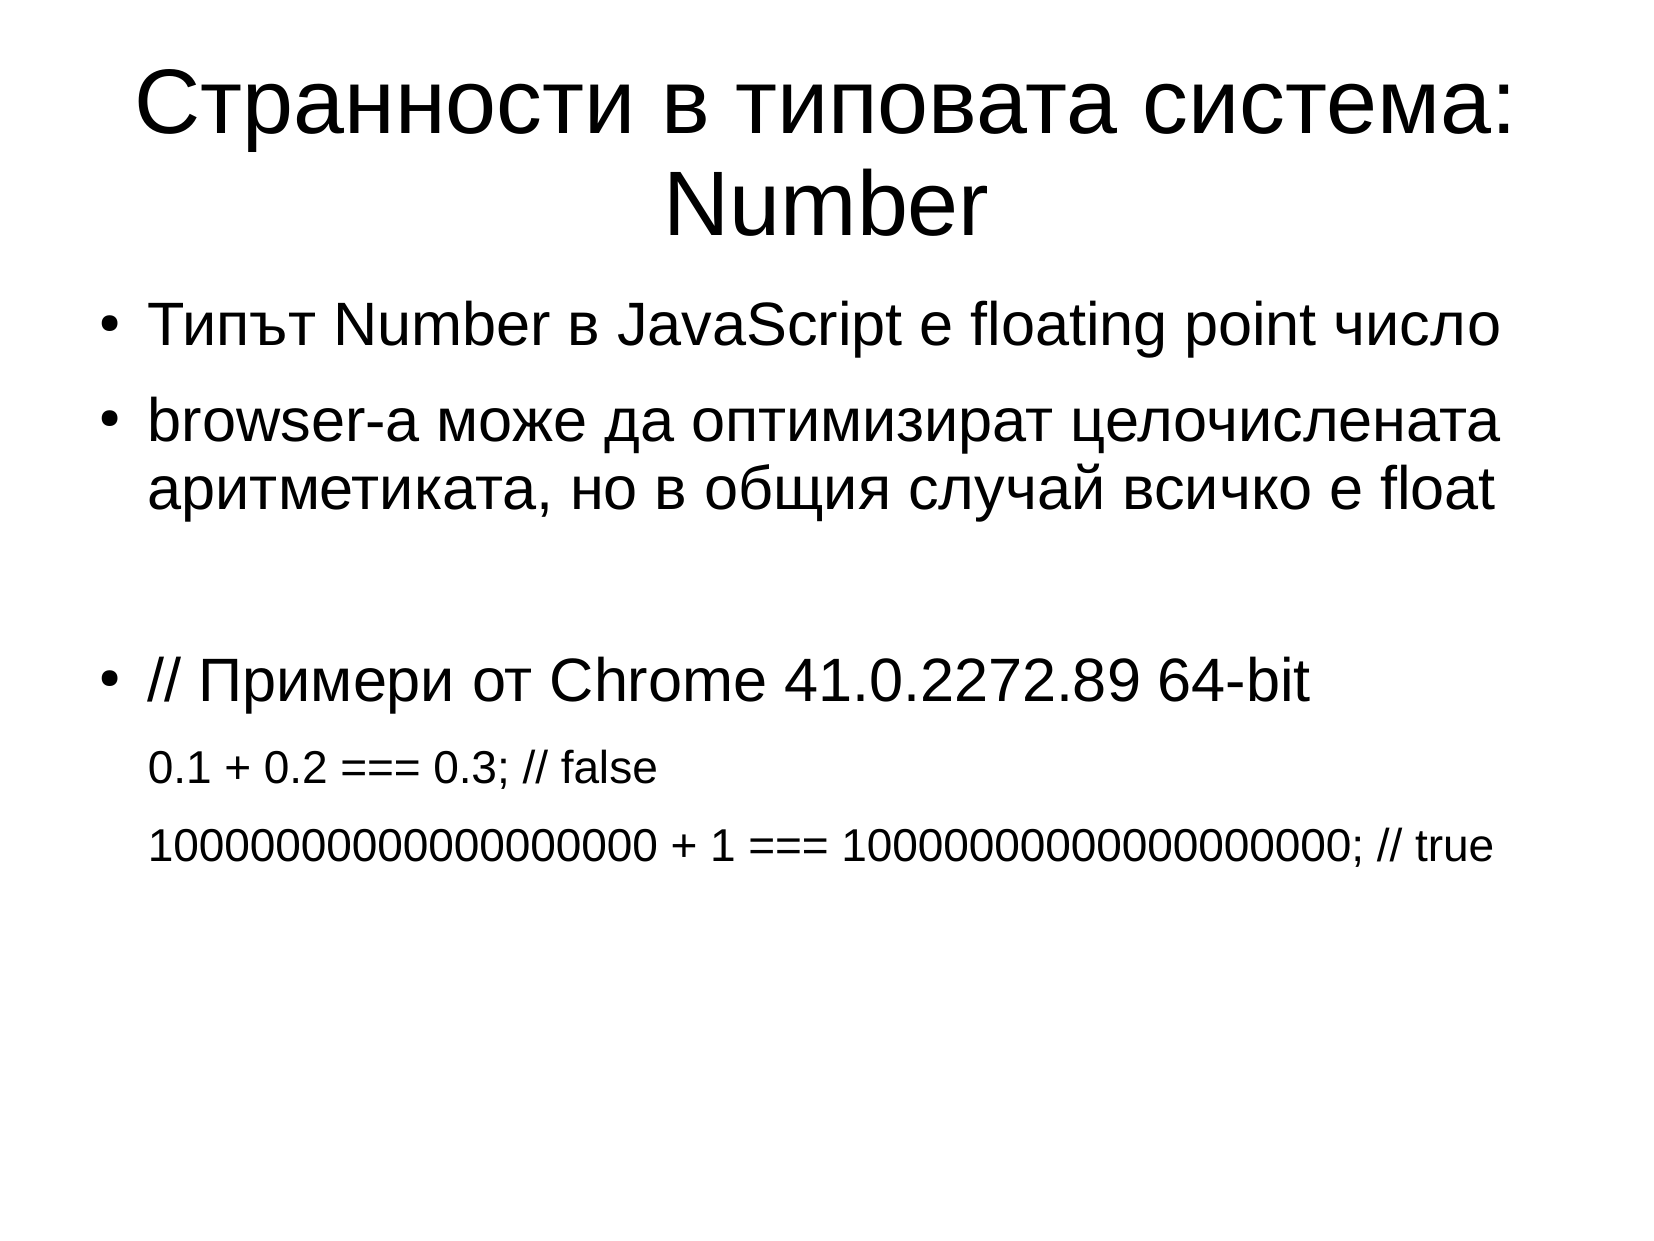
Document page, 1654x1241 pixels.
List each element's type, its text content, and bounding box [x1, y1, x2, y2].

list Типът Number в JavaScript е floating point число browser-а може да оптимизират целочислената аритметиката, но в общия случай всичко е float // Примери от Chrome 41.0.2272.89 64-bit 0.1 + 0.2 === 0.3; // false 10000000000000000000 + 1 === 10000000000000000000; // true [82, 290, 1571, 1010]
title Странности в типовата система: Number [82, 49, 1571, 257]
